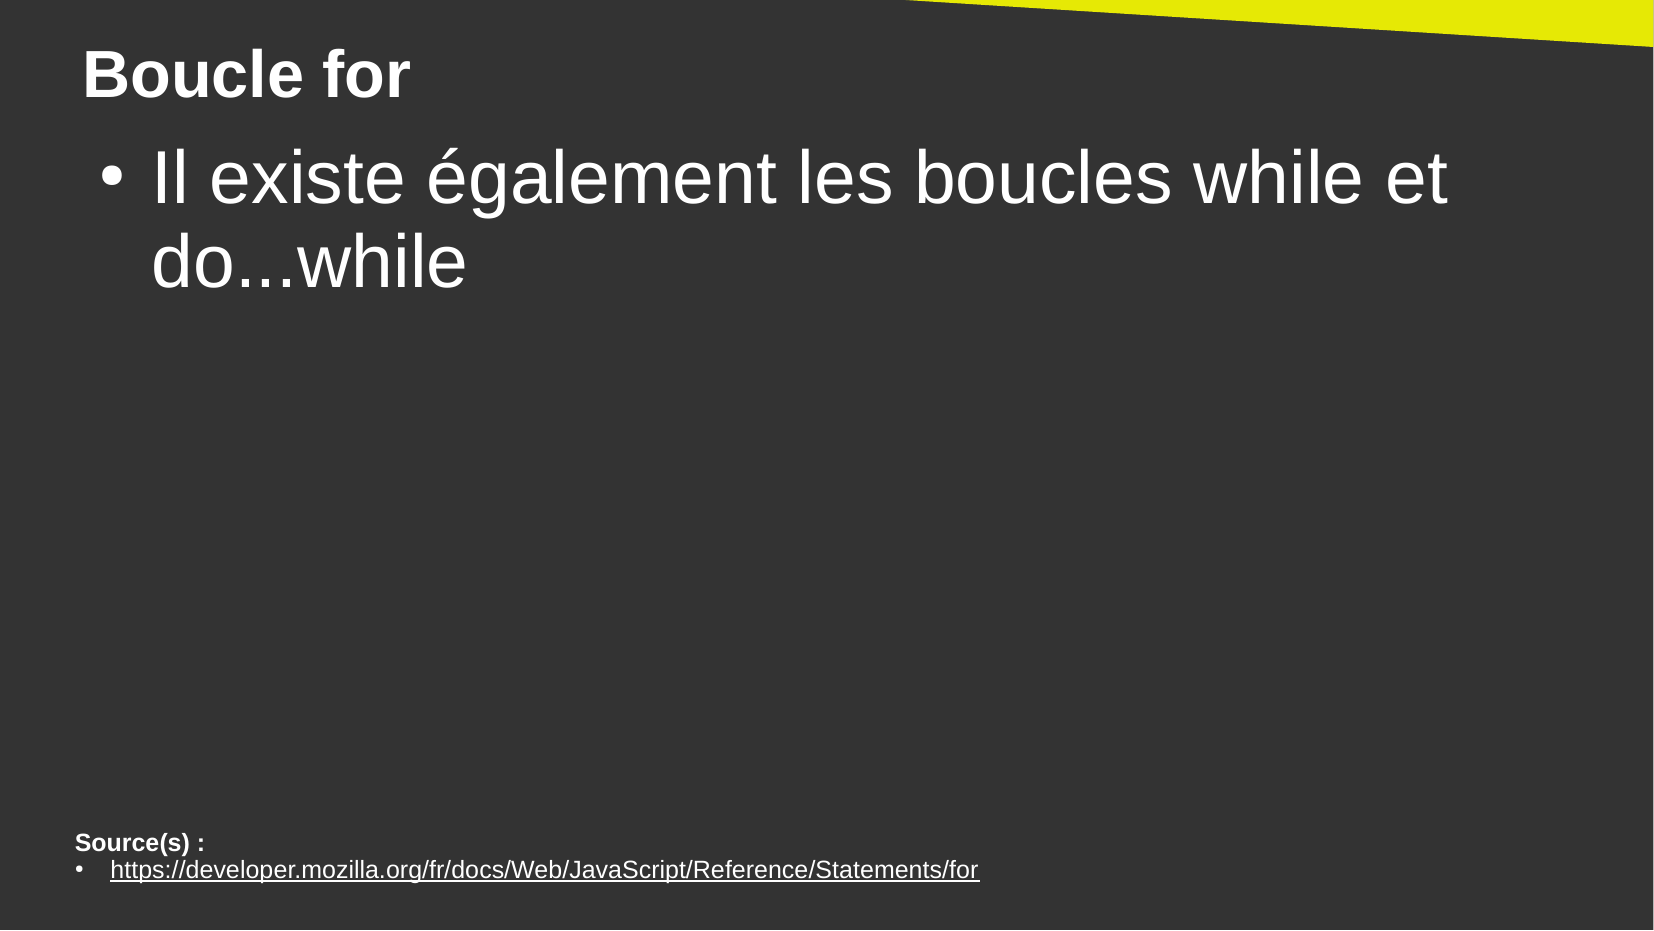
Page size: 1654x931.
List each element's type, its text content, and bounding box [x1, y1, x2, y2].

text_box [905, 0, 1654, 48]
list Il existe également les boucles while et do...while [80, 135, 1620, 745]
title Boucle for [82, 37, 1571, 114]
text_box Source(s) : https://developer.mozilla.org/fr/docs/Web/JavaScript/Reference/Statements/for [60, 820, 1583, 892]
